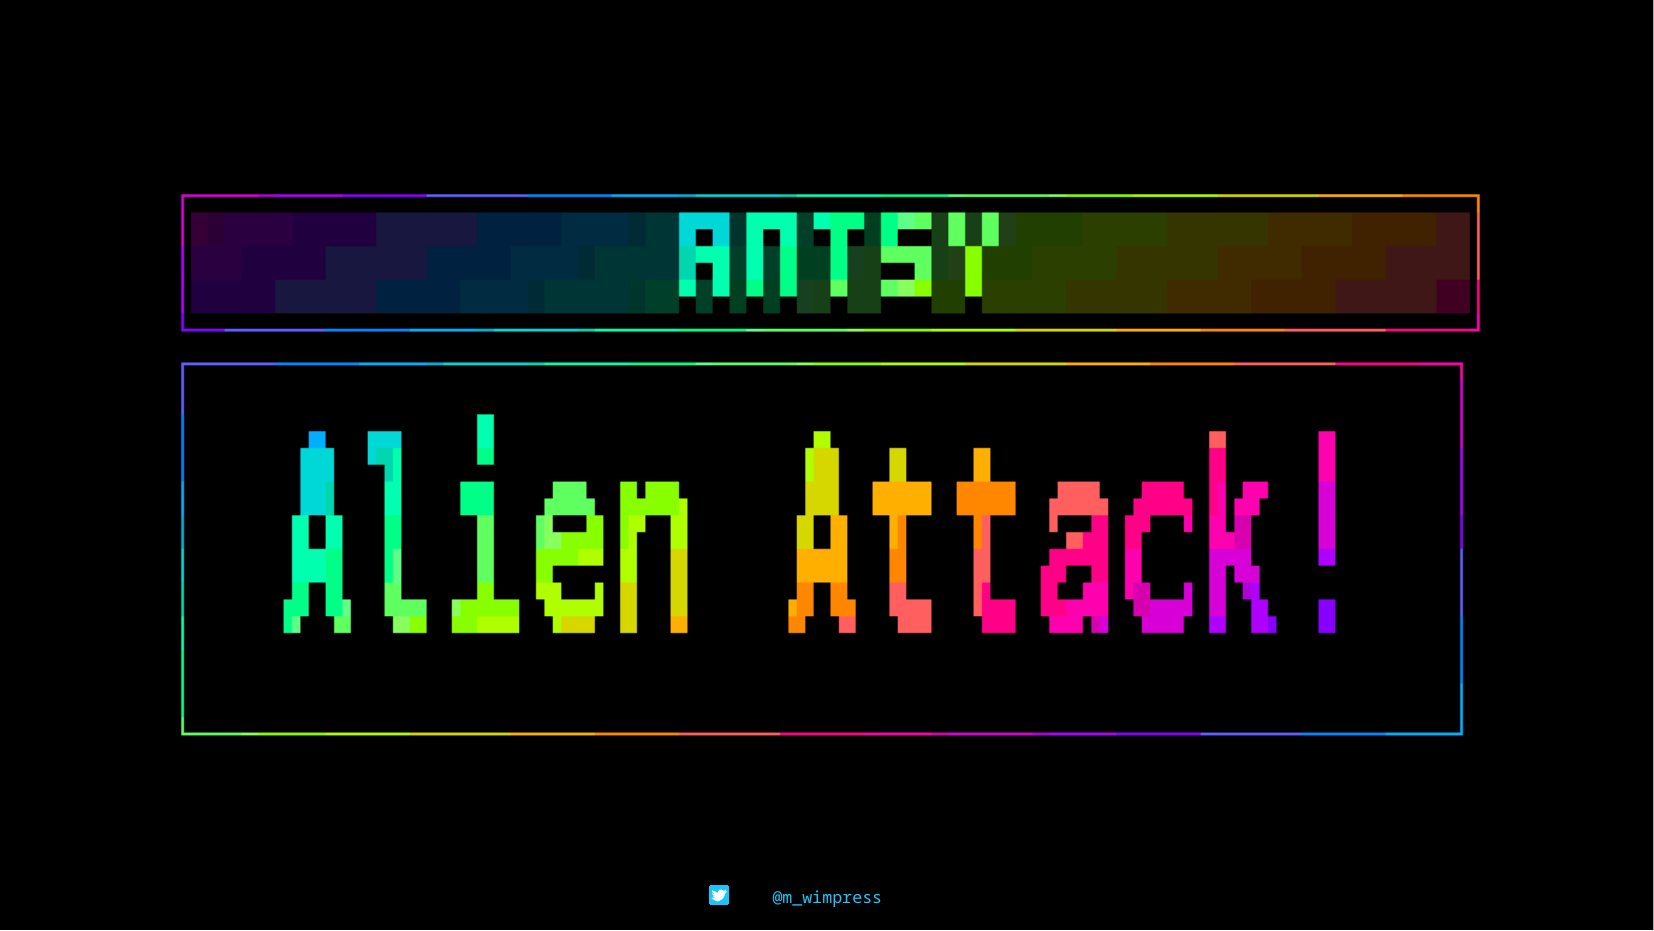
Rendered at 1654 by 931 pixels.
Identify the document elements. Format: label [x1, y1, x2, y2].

picture [173, 186, 1480, 745]
picture [709, 885, 729, 905]
